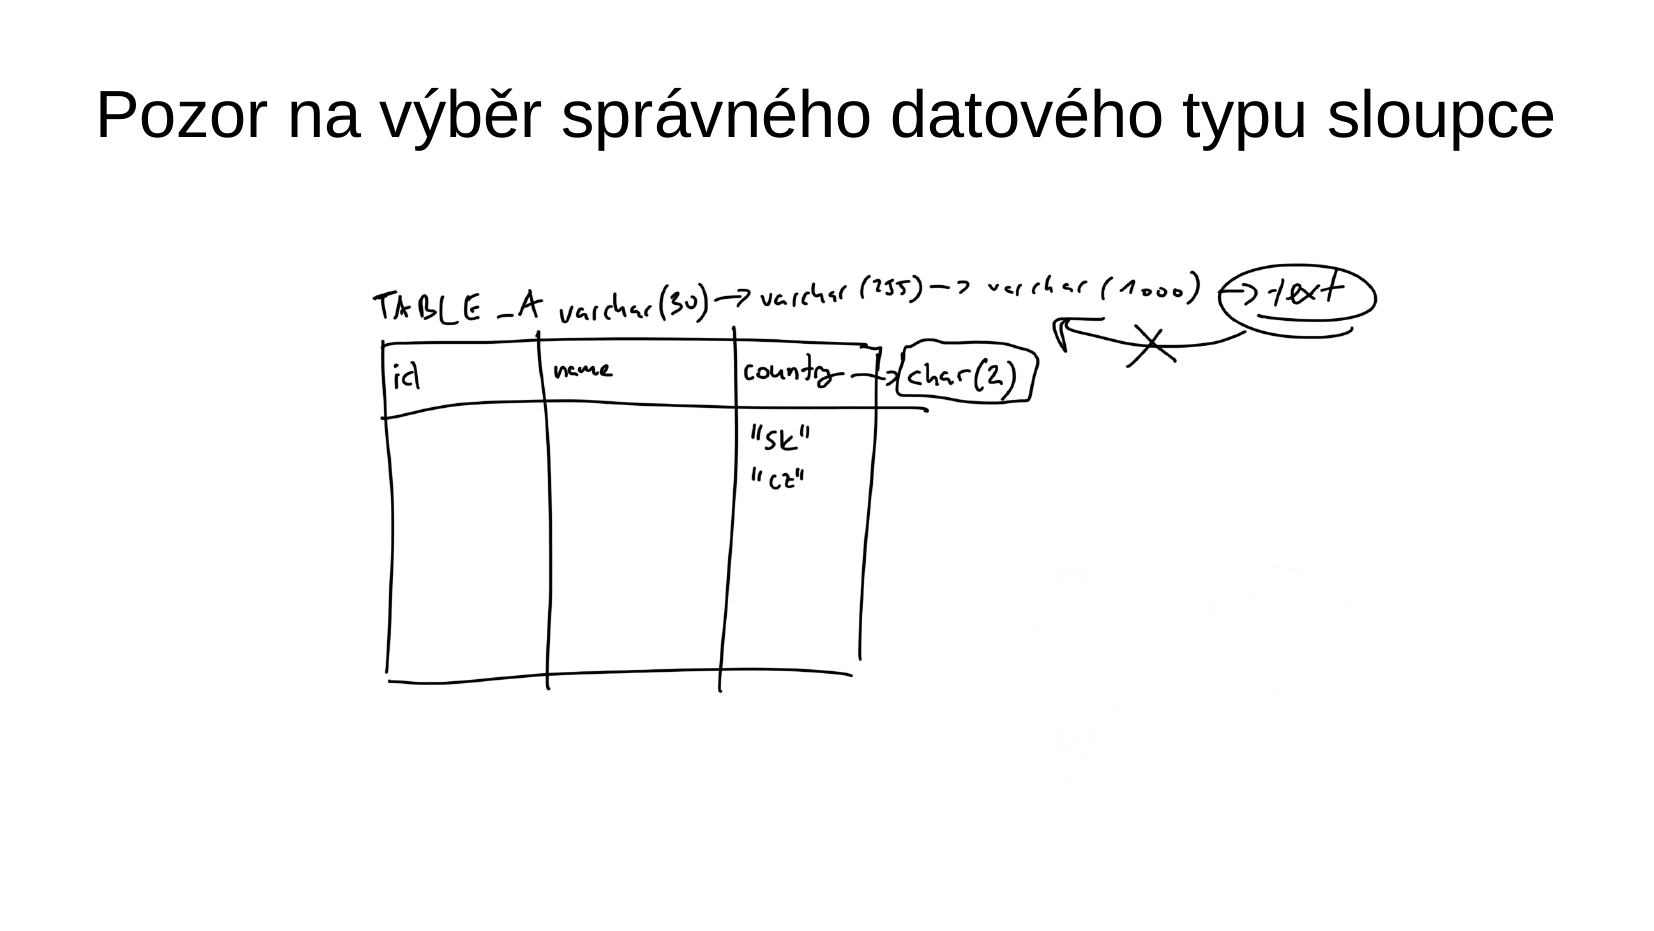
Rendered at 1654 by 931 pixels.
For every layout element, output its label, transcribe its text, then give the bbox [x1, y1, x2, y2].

title Pozor na výběr správného datového typu sloupce [82, 36, 1571, 193]
picture [300, 225, 1463, 788]
